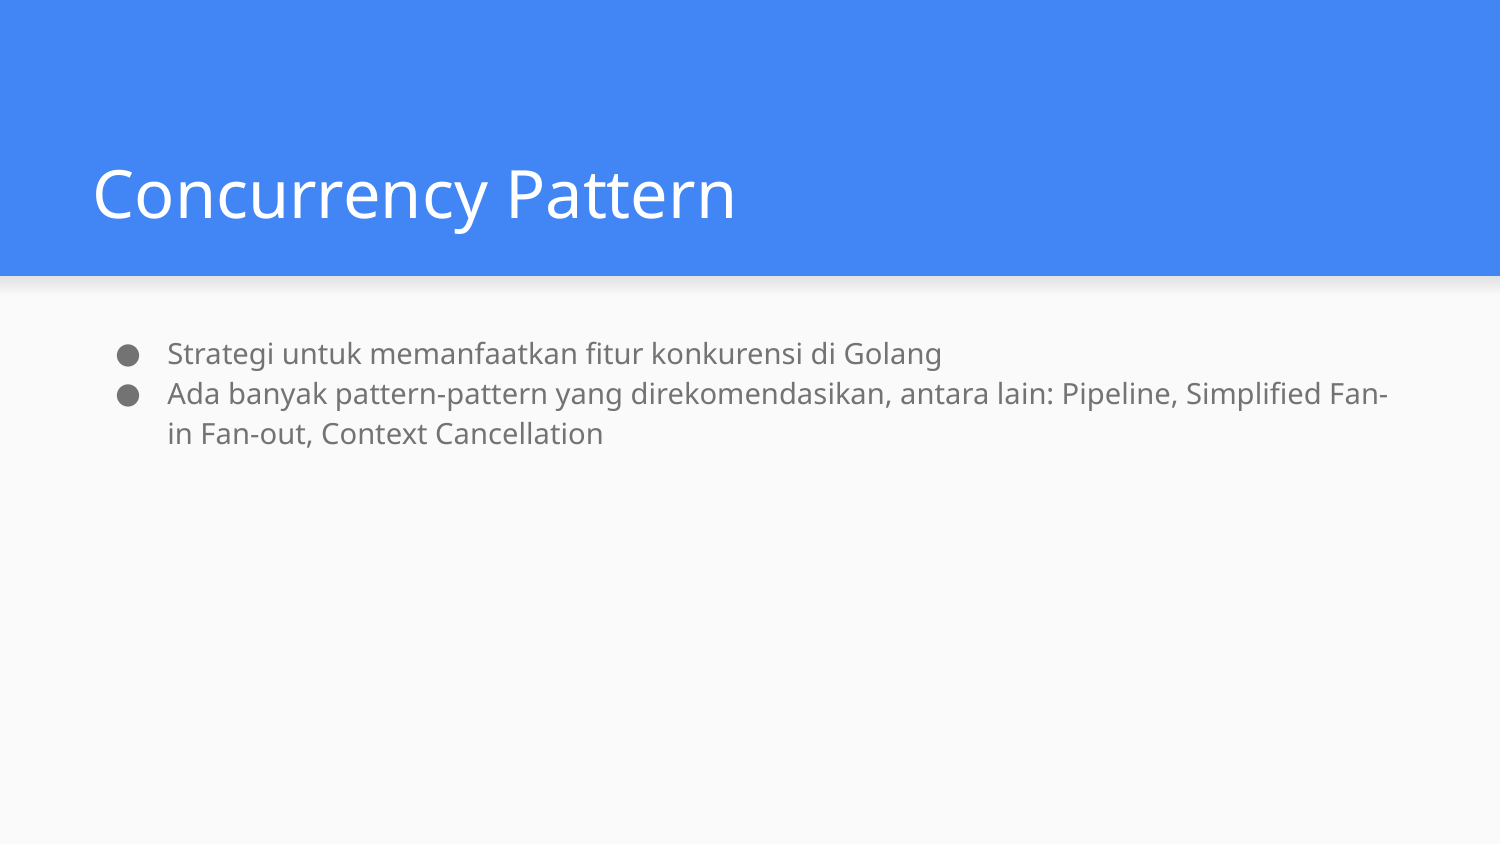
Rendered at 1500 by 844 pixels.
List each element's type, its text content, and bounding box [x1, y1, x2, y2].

list Strategi untuk memanfaatkan fitur konkurensi di Golang Ada banyak pattern-pattern yang direkomendasikan, antara lain: Pipeline, Simplified Fan-in Fan-out, Context Cancellation [77, 314, 1427, 760]
title Concurrency Pattern [77, 121, 1427, 248]
